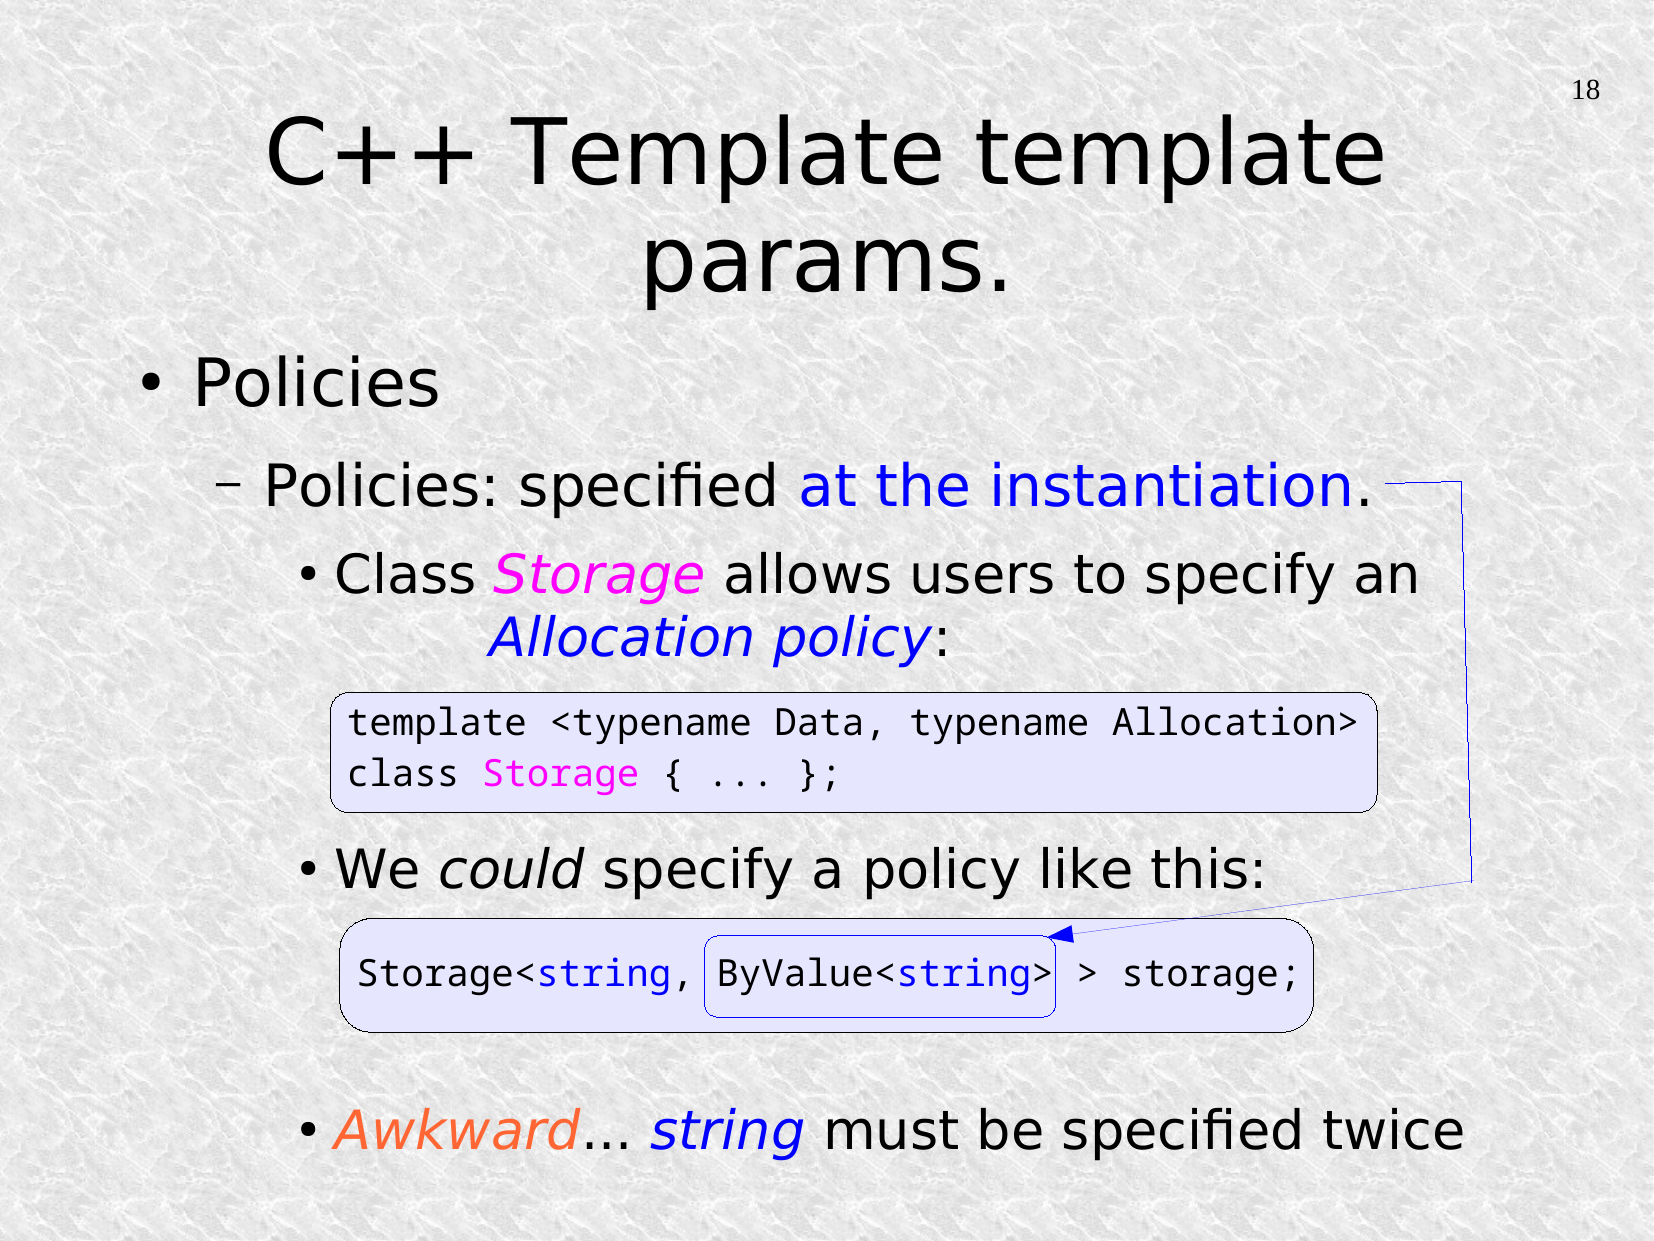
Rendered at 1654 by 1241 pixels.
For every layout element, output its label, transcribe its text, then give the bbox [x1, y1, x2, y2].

picture [0, 0, 1654, 1241]
text_box Storage<string, ByValue<string> > storage; [1056, 946, 1302, 991]
title C++ Template template params. [121, 99, 1534, 314]
text_box Storage<string, ByValue<string> > storage; [356, 946, 1055, 991]
text_box template <typename Data, typename Allocation> class Storage { ... }; [346, 695, 1360, 783]
list Policies Policies: specified at the instantiation. Class Storage allows users to specify an Allocation policy: We could specify a policy like this: Awkward... string must be specified twice [121, 344, 1626, 1163]
